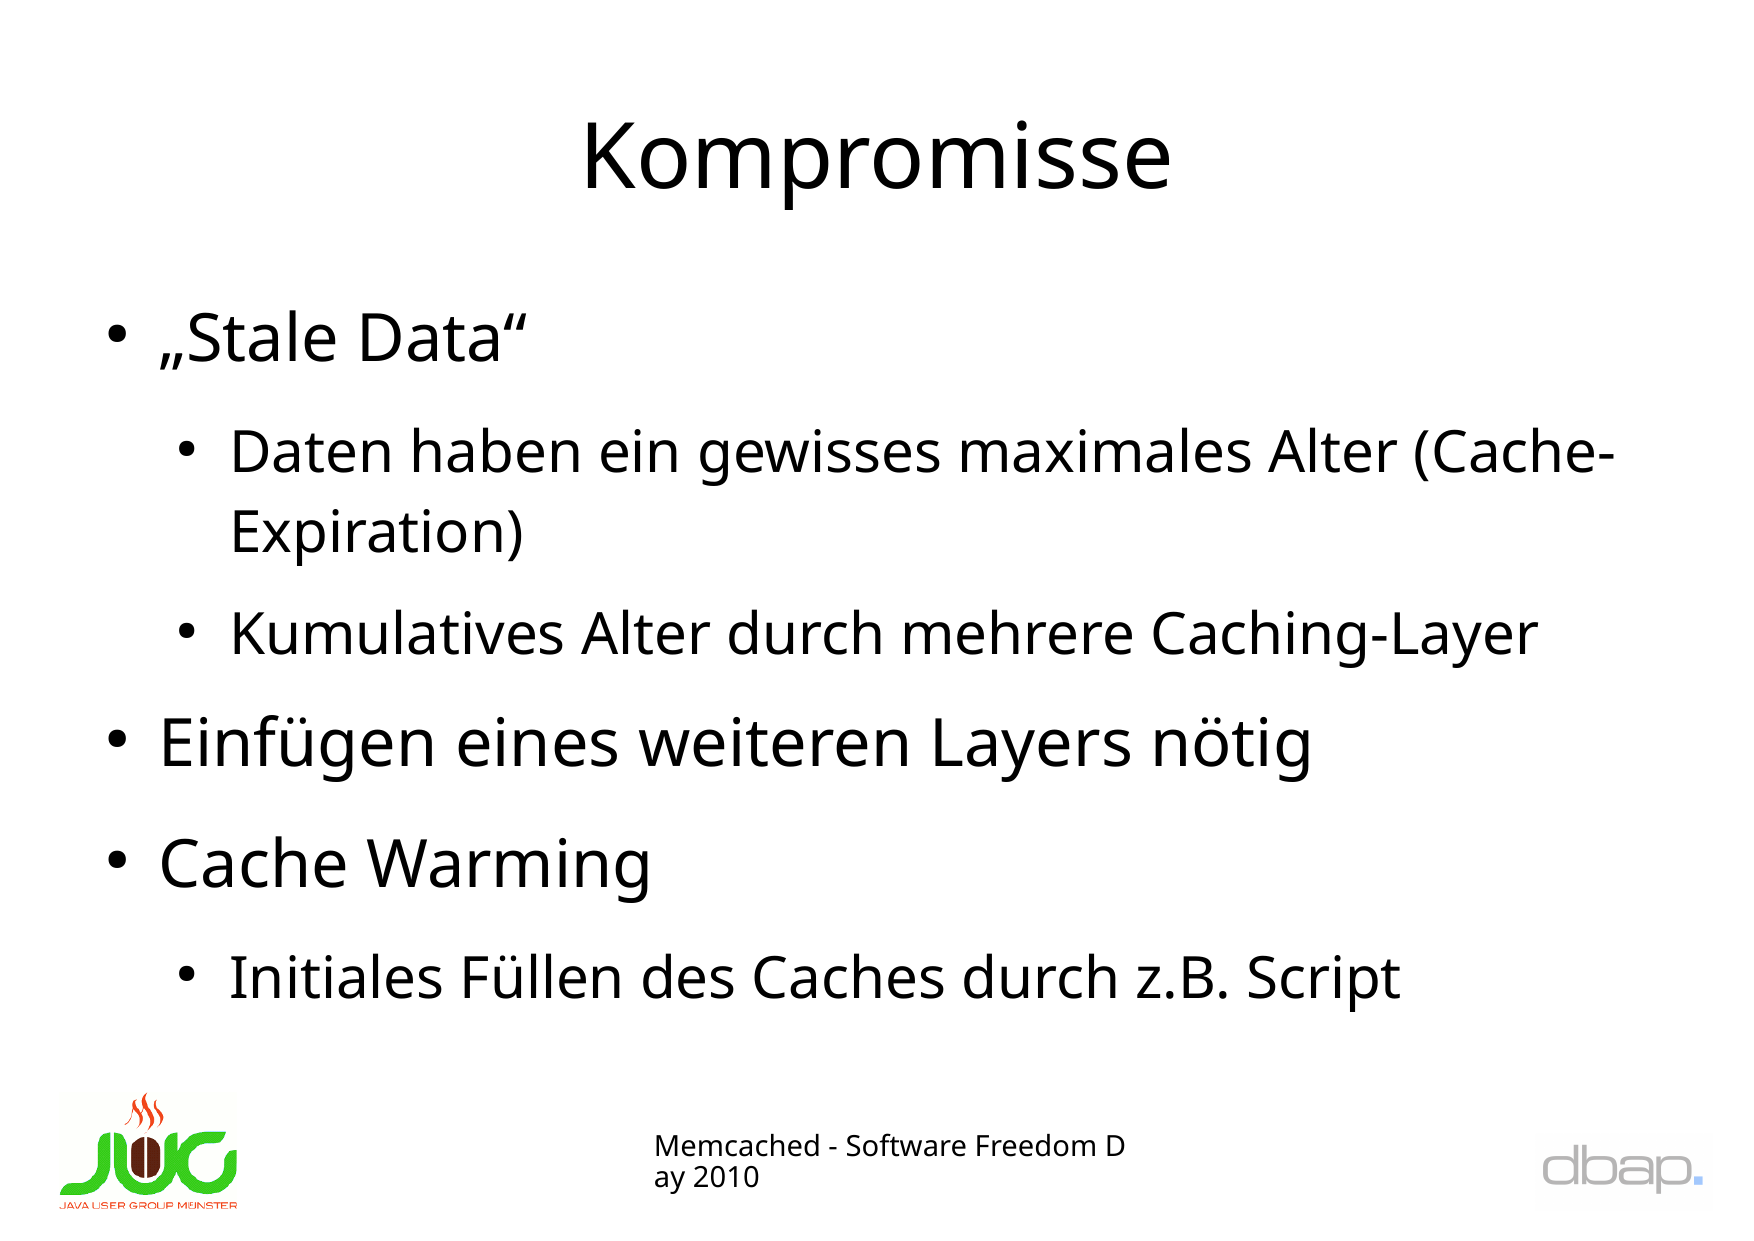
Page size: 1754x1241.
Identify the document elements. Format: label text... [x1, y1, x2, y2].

picture [1535, 1133, 1713, 1211]
picture [59, 1092, 237, 1209]
list „Stale Data“ Daten haben ein gewisses maximales Alter (Cache-Expiration) Kumulatives Alter durch mehrere Caching-Layer Einfügen eines weiteren Layers nötig Cache Warming Initiales Füllen des Caches durch z.B. Script [87, 290, 1667, 1094]
title Kompromisse [87, 49, 1667, 257]
